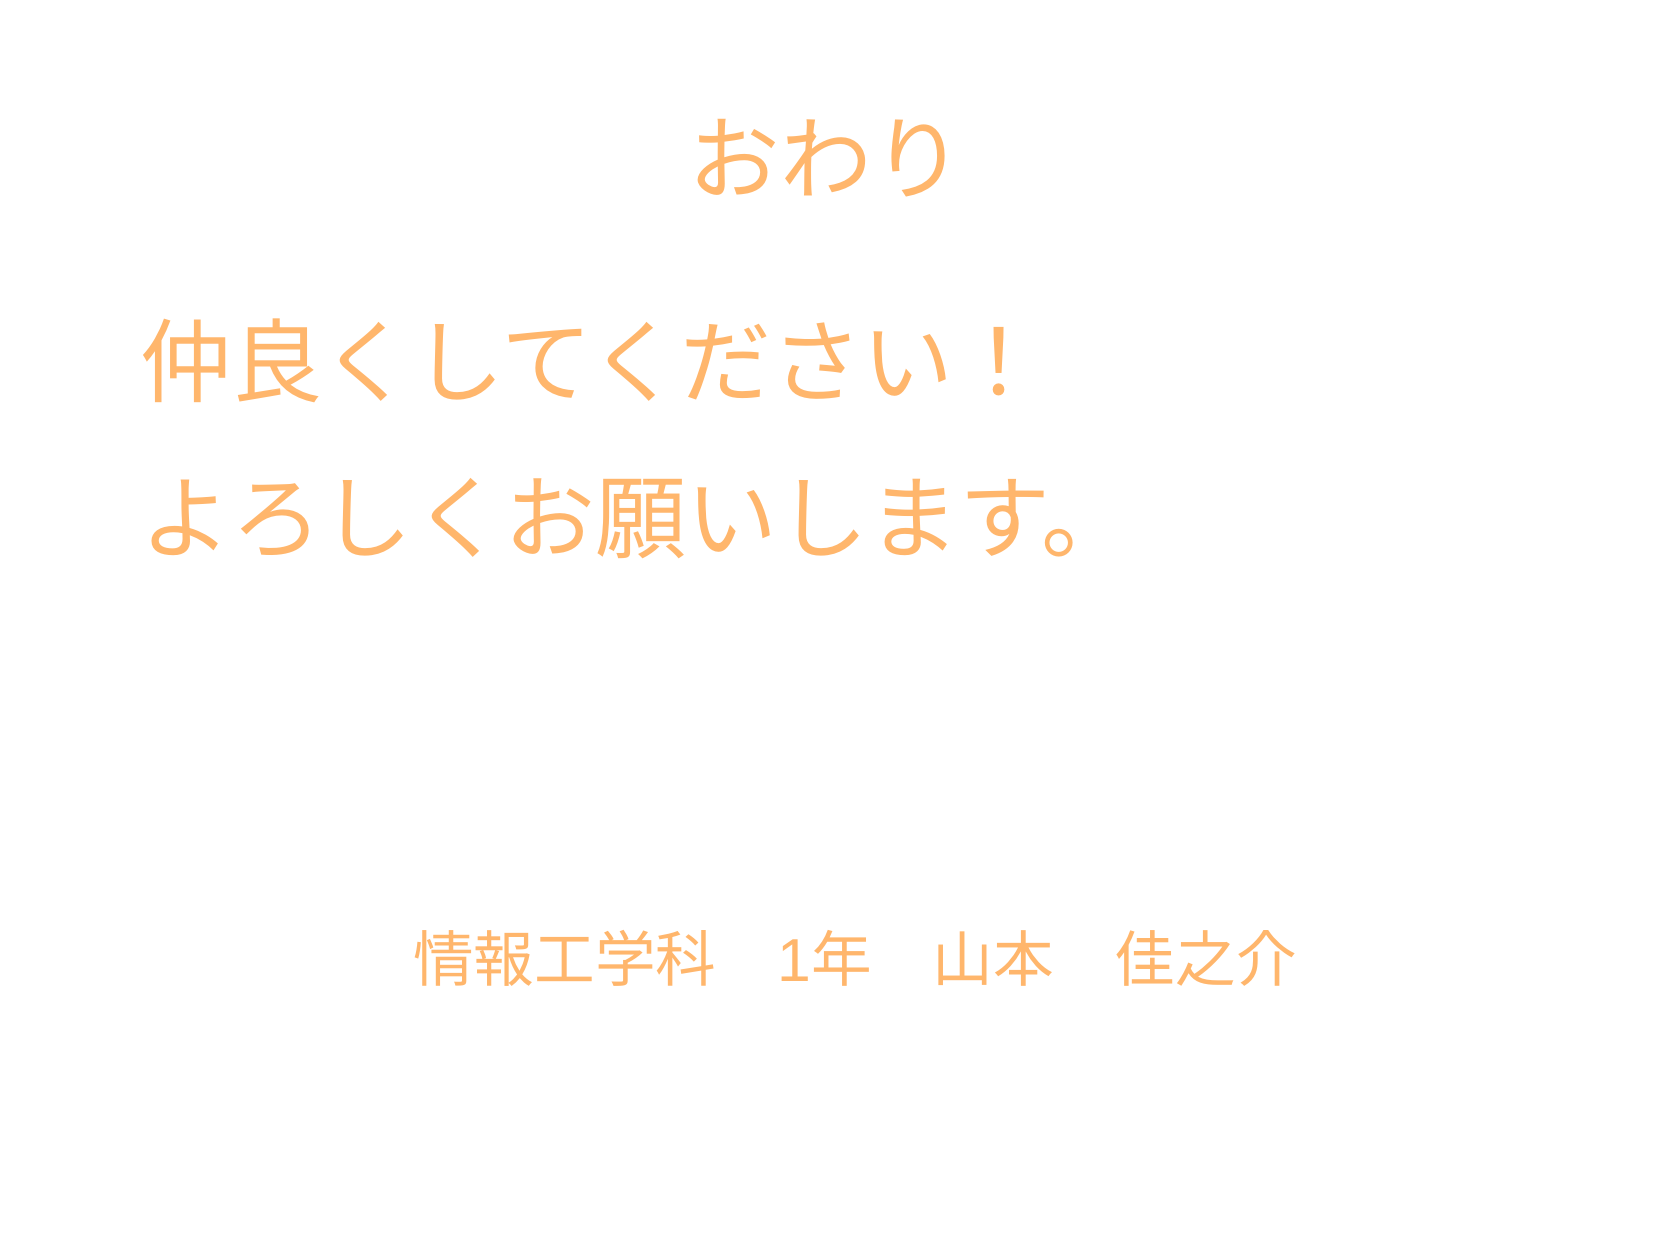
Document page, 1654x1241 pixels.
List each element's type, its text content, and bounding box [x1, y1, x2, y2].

list 仲良くしてください！ よろしくお願いします。 情報工学科 1年 山本 佳之介 [82, 290, 1571, 1010]
title おわり [82, 49, 1571, 257]
